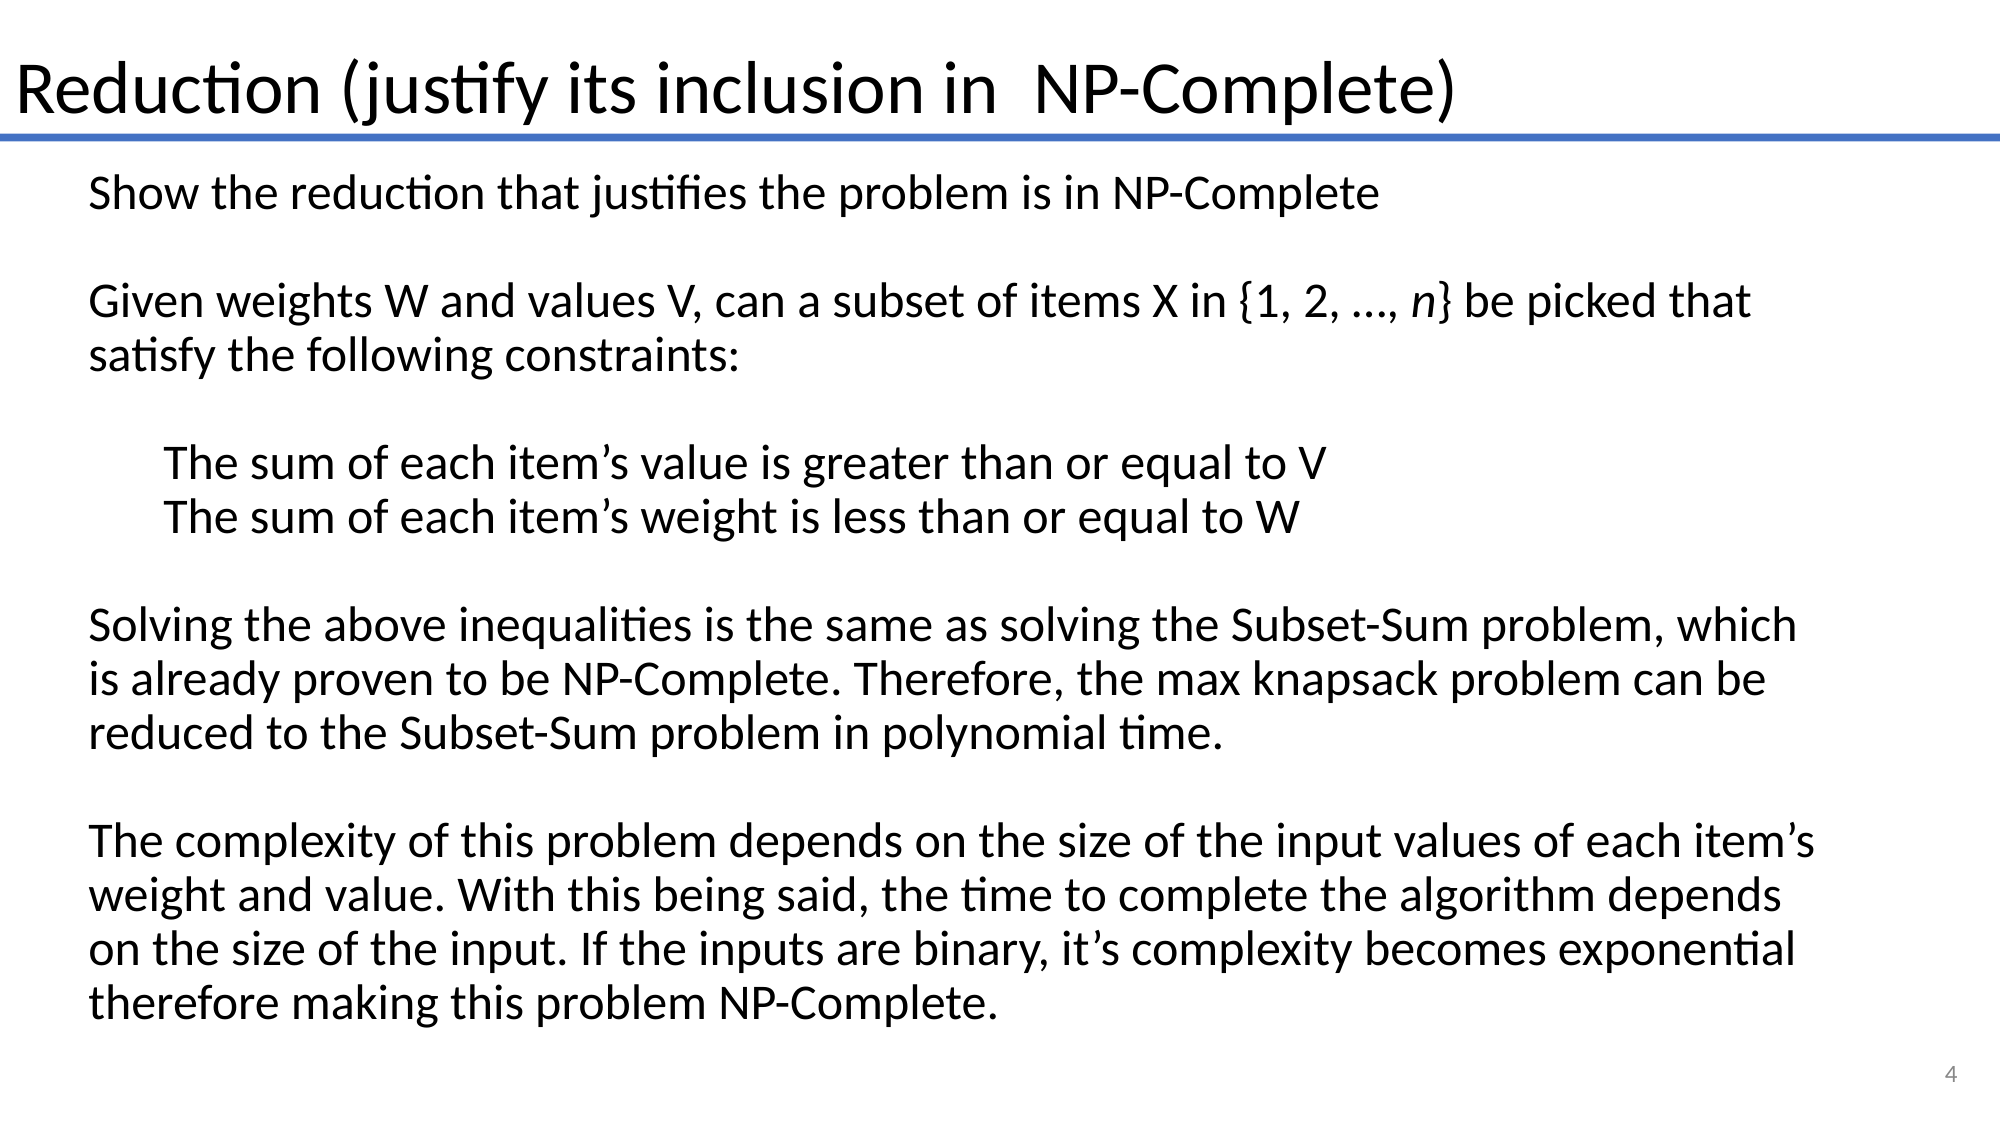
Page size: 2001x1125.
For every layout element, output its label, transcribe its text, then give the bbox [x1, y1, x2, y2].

text_box Reduction (justify its inclusion in NP-Complete) [0, 0, 2000, 133]
text_box Show the reduction that justifies the problem is in NP-Complete Given weights W and values V, can a subset of items X in {1, 2, …, n} be picked that satisfy the following constraints: The sum of each item’s value is greater than or equal to V The sum of each item’s weight is less than or equal to W Solving the above inequalities is the same as solving the Subset-Sum problem, which is already proven to be NP-Complete. Therefore, the max knapsack problem can be reduced to the Subset-Sum problem in polynomial time. The complexity of this problem depends on the size of the input values of each item’s weight and value. With this being said, the time to complete the algorithm depends on the size of the input. If the inputs are binary, it’s complexity becomes exponential therefore making this problem NP-Complete. [73, 158, 1833, 380]
slide_number <number> [1870, 1042, 1973, 1103]
